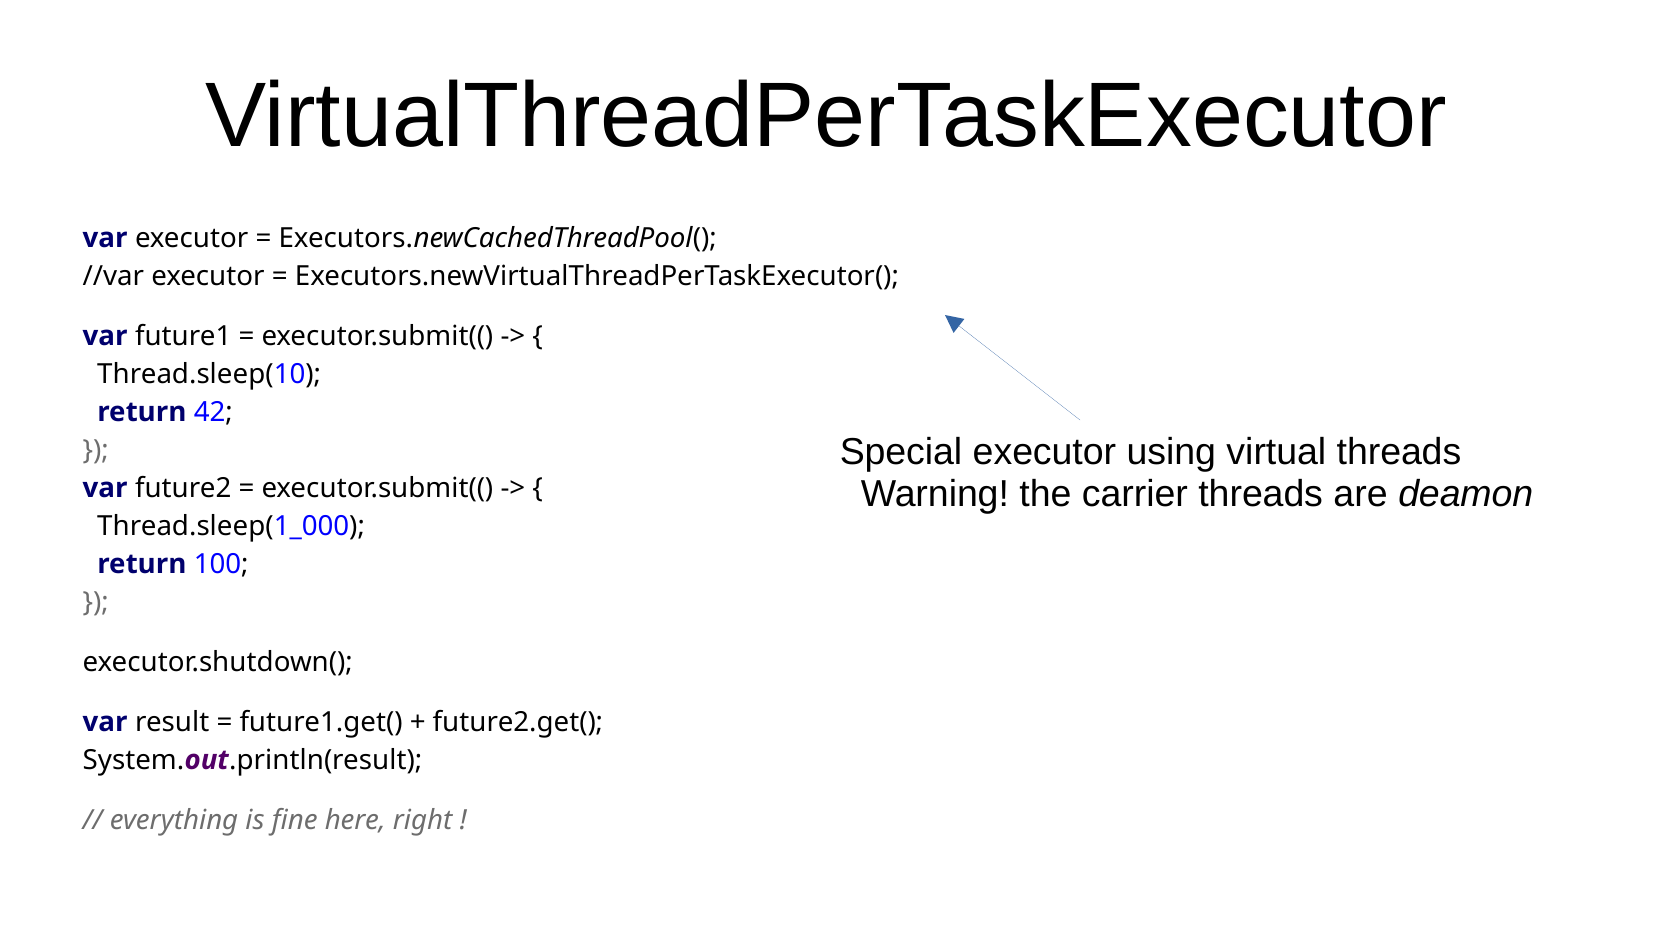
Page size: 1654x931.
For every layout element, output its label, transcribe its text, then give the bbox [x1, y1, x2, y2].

list var executor = Executors.newCachedThreadPool(); //var executor = Executors.newVirtualThreadPerTaskExecutor(); var future1 = executor.submit(() -> { Thread.sleep(10); return 42; }); var future2 = executor.submit(() -> { Thread.sleep(1_000); return 100; }); executor.shutdown(); var result = future1.get() + future2.get(); System.out.println(result); // everything is fine here, right ! [82, 217, 1571, 841]
title VirtualThreadPerTaskExecutor [63, 12, 1590, 218]
text_box Special executor using virtual threads Warning! the carrier threads are deamon [825, 423, 1587, 522]
